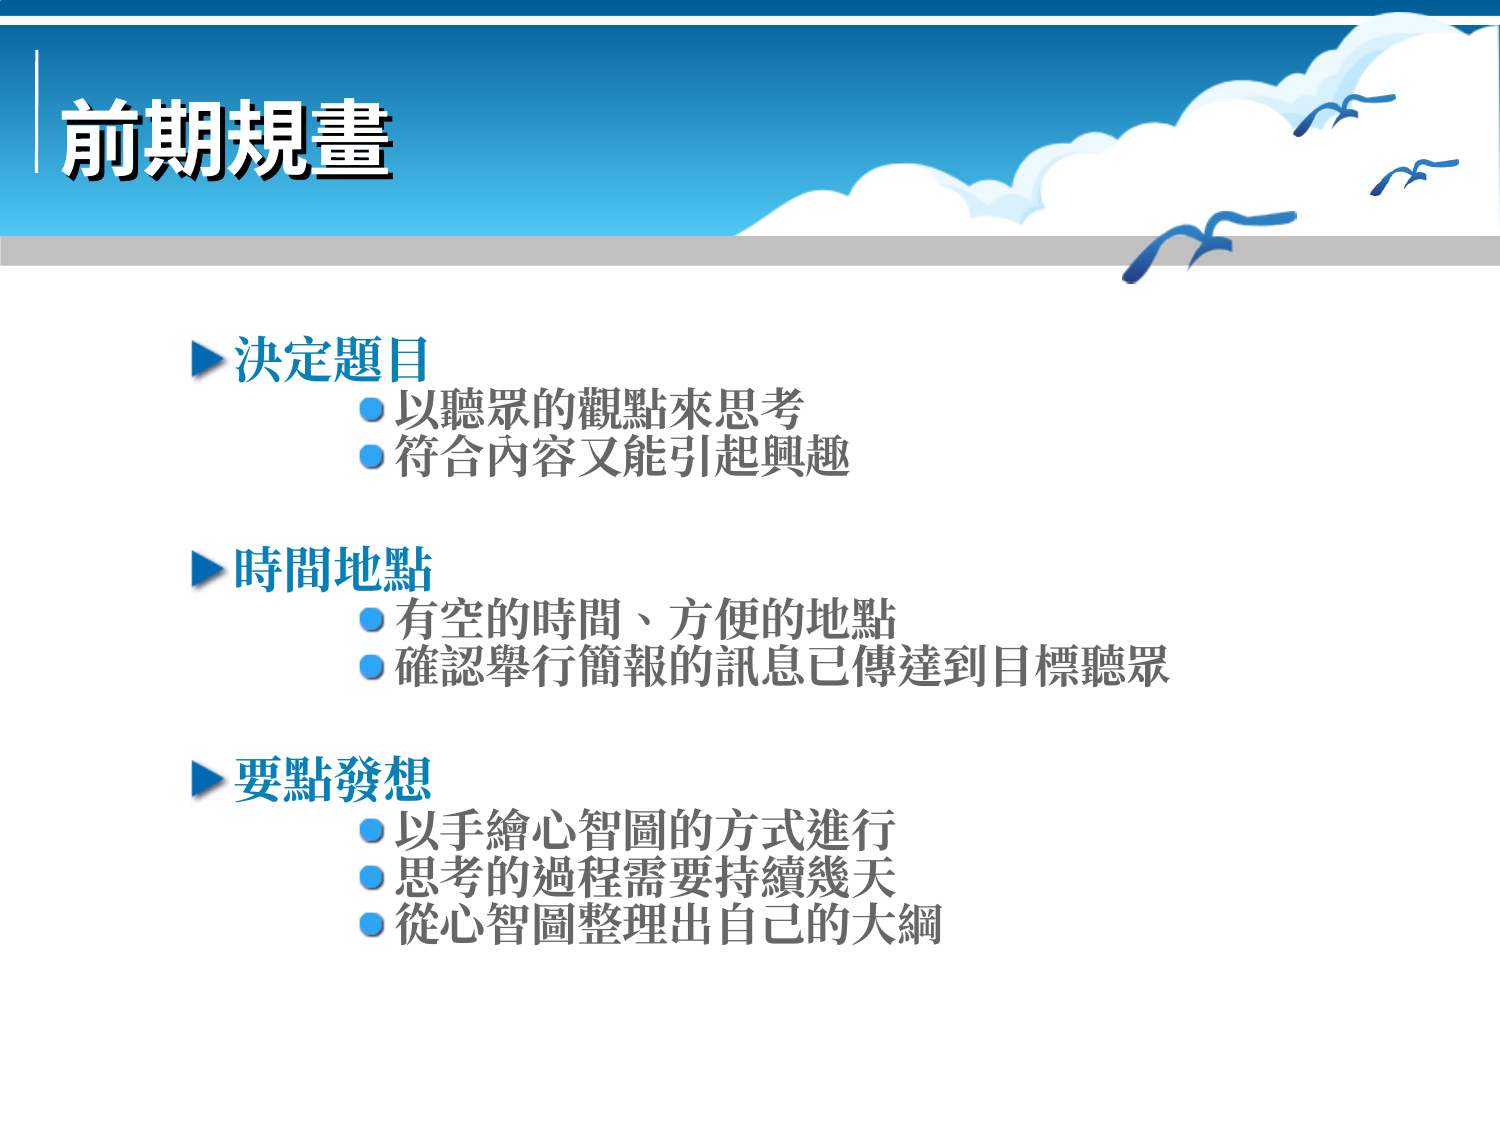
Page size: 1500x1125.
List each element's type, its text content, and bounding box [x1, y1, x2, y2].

title 前期規畫 [59, 86, 1465, 186]
picture [730, 12, 1500, 284]
list 決定題目 以聽眾的觀點來思考 符合內容又能引起興趣 時間地點 有空的時間、方便的地點 確認舉行簡報的訊息已傳達到目標聽眾 要點發想 以手繪心智圖的方式進行 思考的過程需要持續幾天 從心智圖整理出自己的大綱 [189, 306, 1356, 975]
